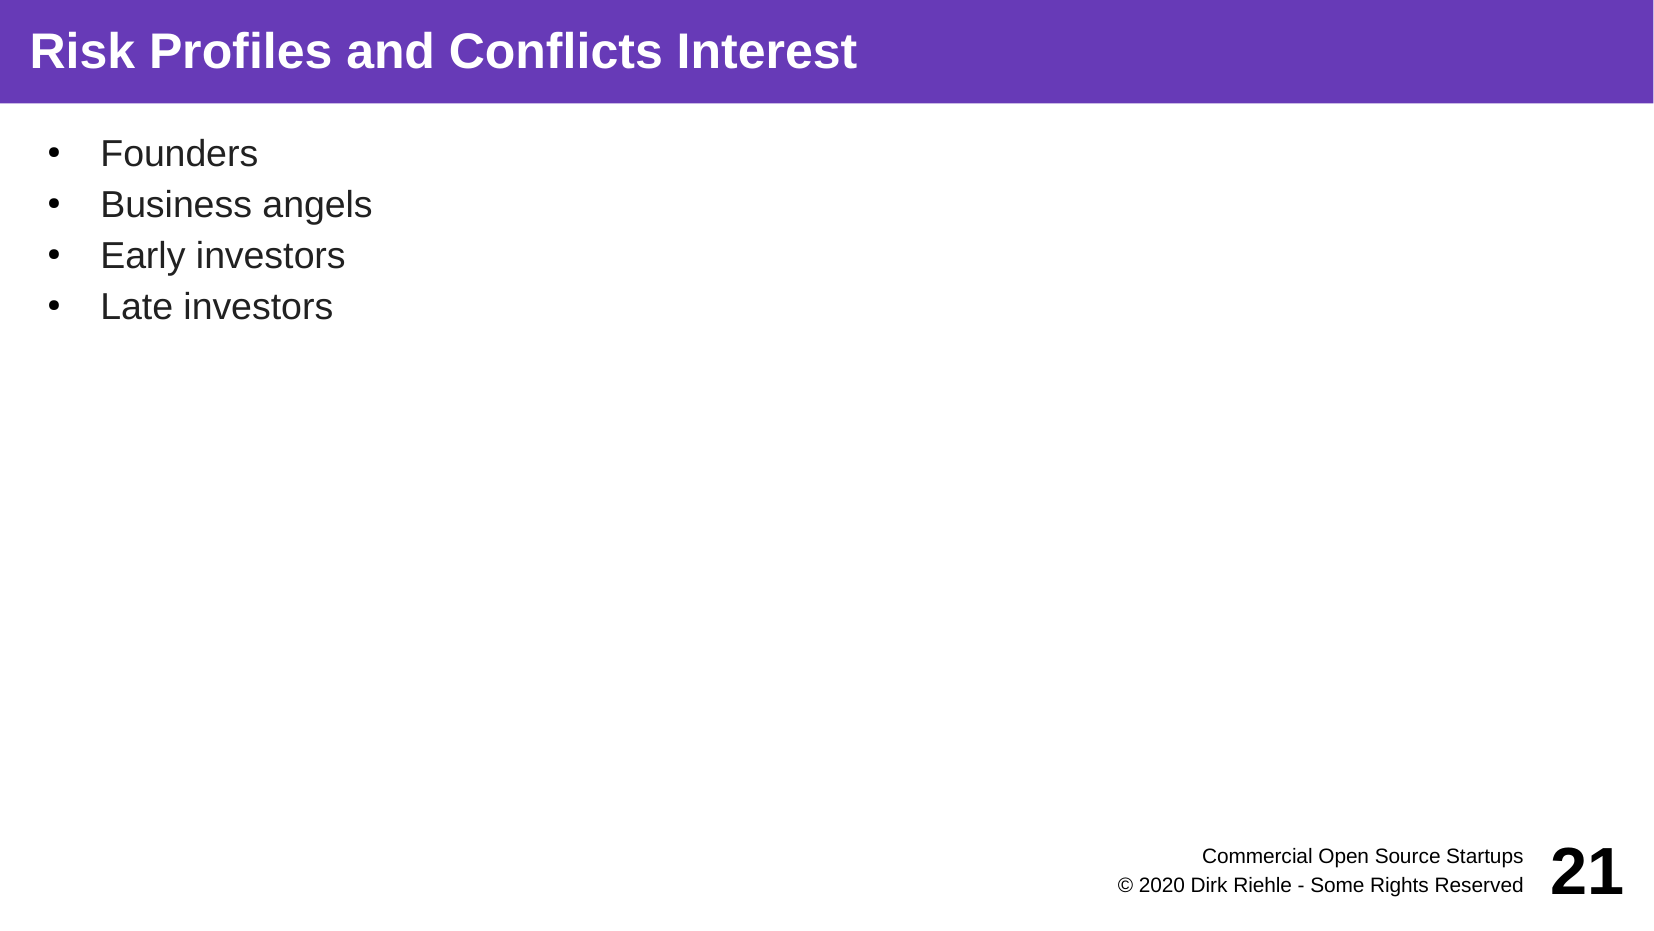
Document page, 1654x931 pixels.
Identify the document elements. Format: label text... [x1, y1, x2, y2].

title Risk Profiles and Conflicts Interest [0, 0, 1654, 104]
list Founders Business angels Early investors Late investors [29, 132, 1625, 813]
